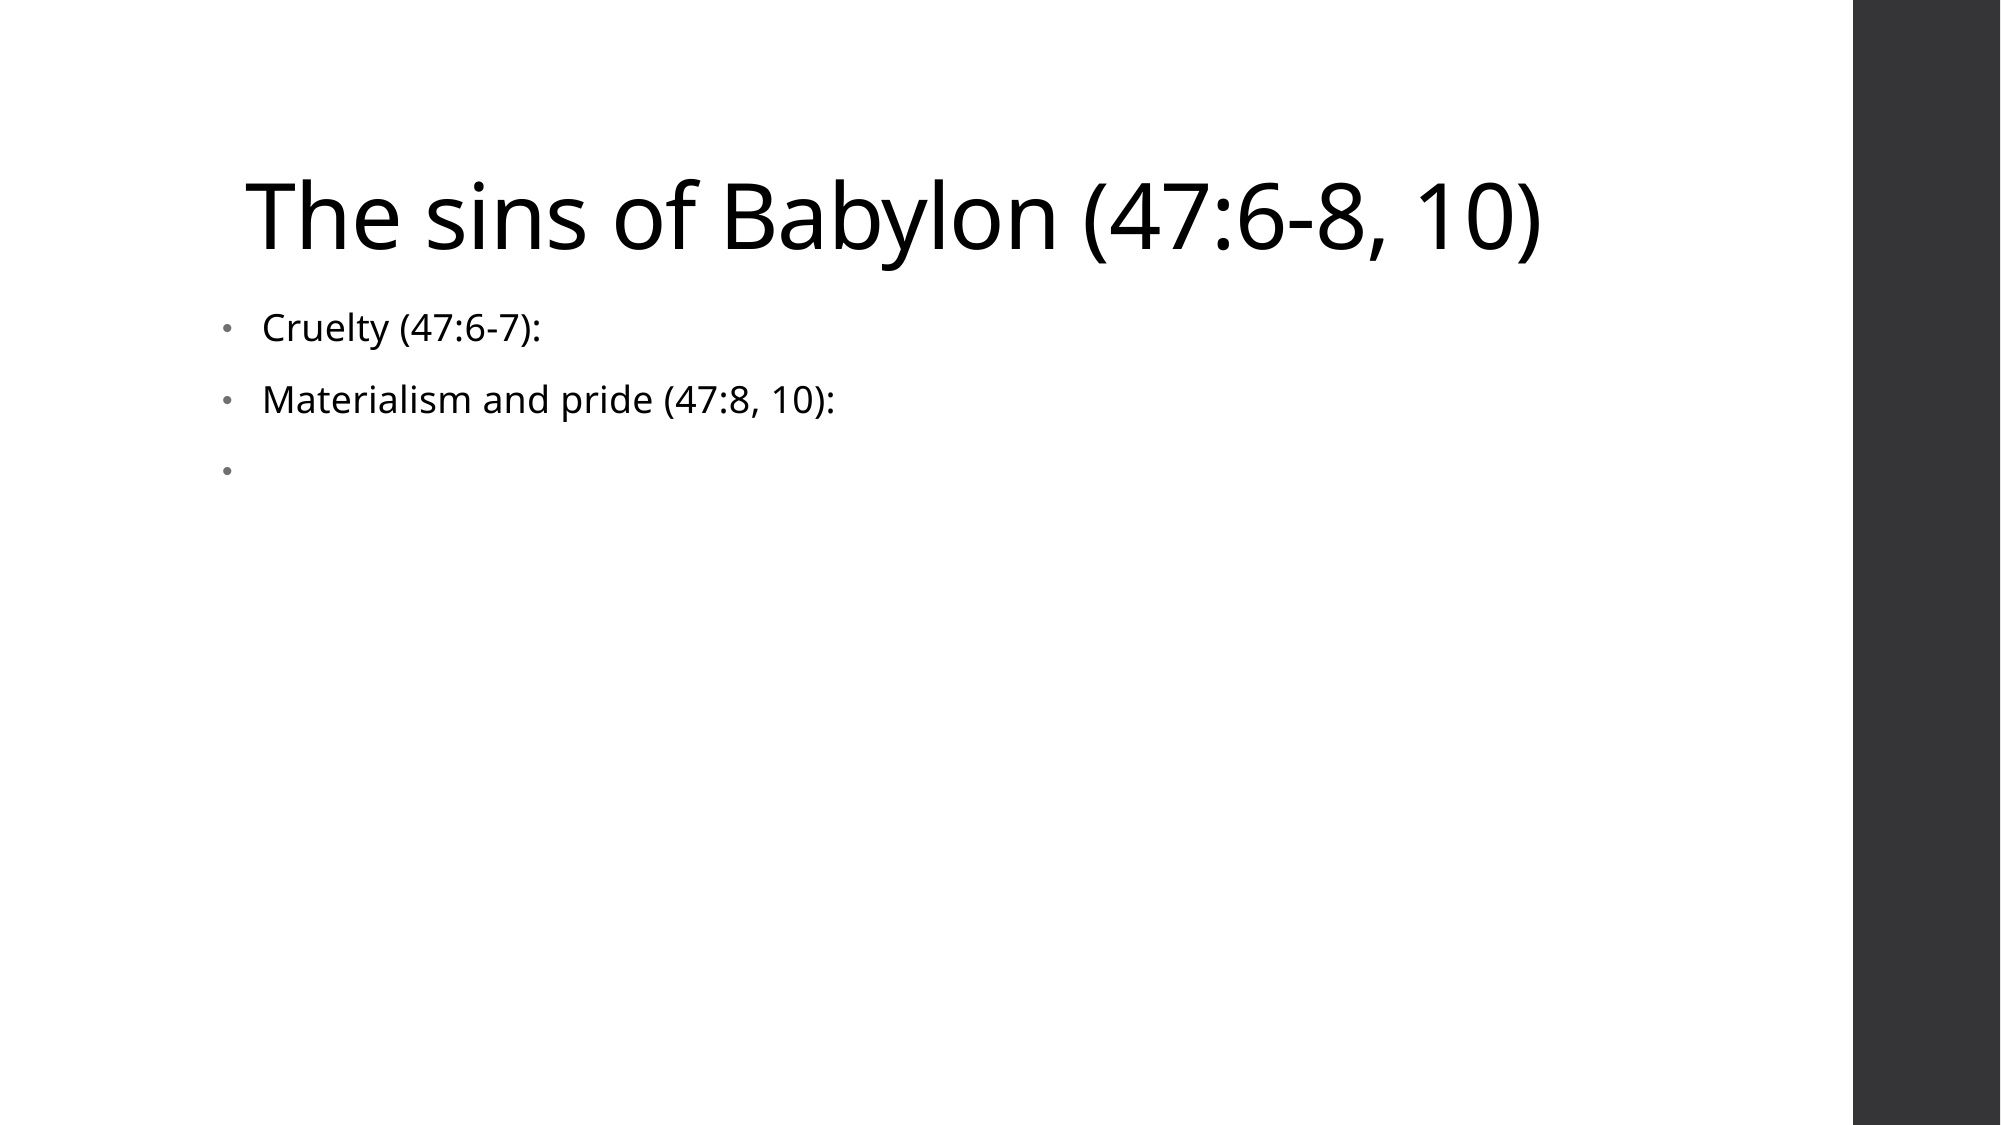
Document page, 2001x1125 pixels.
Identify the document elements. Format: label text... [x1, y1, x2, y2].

title The sins of Babylon (47:6-8, 10) [206, 60, 1797, 278]
list Cruelty (47:6-7): Materialism and pride (47:8, 10): [206, 299, 1617, 1014]
